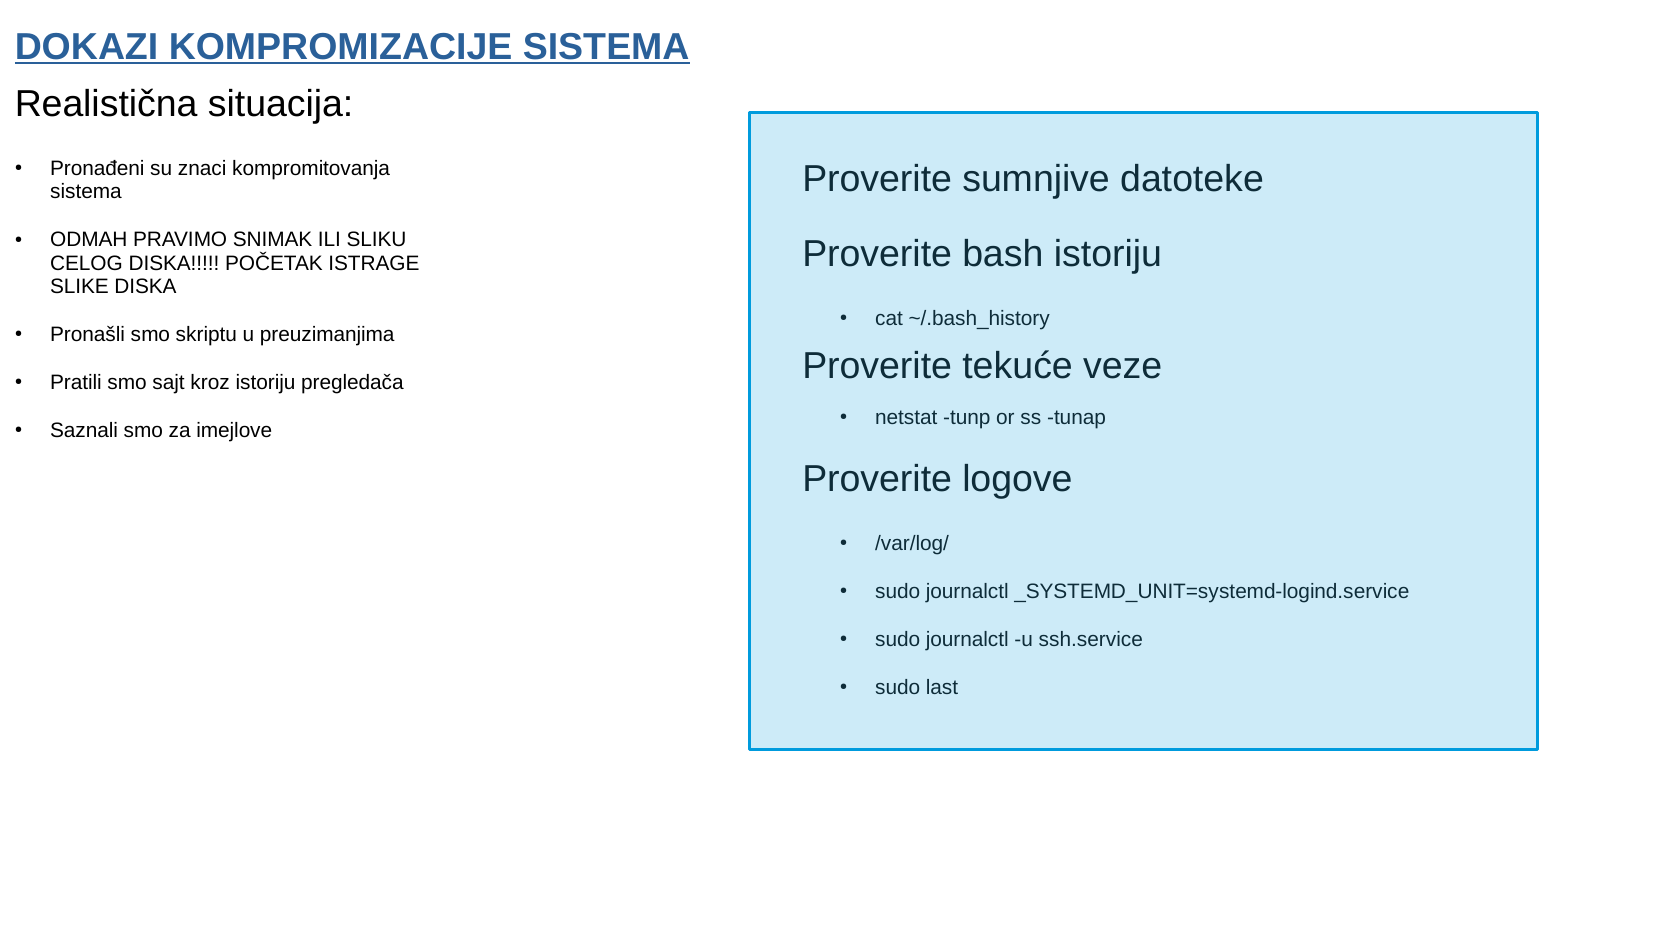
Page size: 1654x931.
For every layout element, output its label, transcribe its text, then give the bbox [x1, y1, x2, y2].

text_box DOKAZI KOMPROMIZACIJE SISTEMA [0, 18, 863, 113]
text_box Pronađeni su znaci kompromitovanja sistema ODMAH PRAVIMO SNIMAK ILI SLIKU CELOG DISKA!!!!! POČETAK ISTRAGE SLIKE DISKA Pronašli smo skriptu u preuzimanjima Pratili smo sajt kroz istoriju pregledača Saznali smo za imejlove [0, 149, 467, 601]
text_box Realistična situacija: [0, 75, 488, 151]
text_box [749, 112, 1538, 750]
